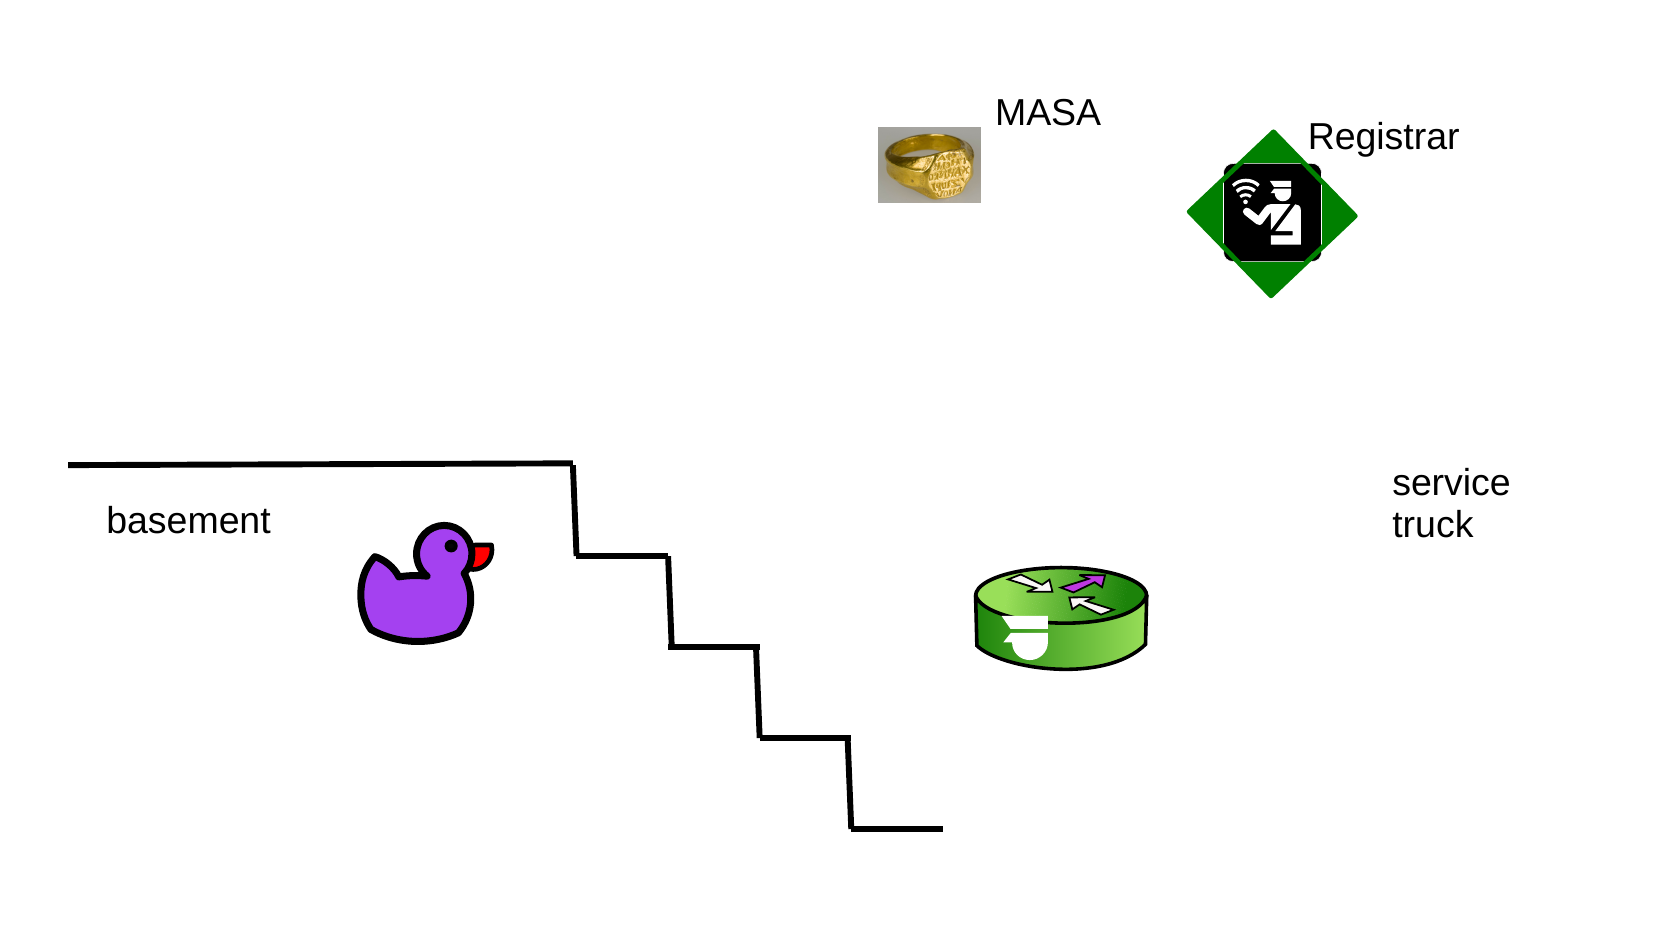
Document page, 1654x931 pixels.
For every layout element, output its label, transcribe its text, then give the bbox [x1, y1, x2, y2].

text_box MASA [980, 84, 1117, 142]
picture [968, 554, 1177, 674]
text_box basement [91, 492, 286, 549]
picture [1186, 129, 1358, 299]
picture [878, 127, 981, 203]
text_box Registrar [1293, 107, 1475, 165]
picture [349, 511, 502, 663]
text_box service truck [1377, 454, 1526, 554]
